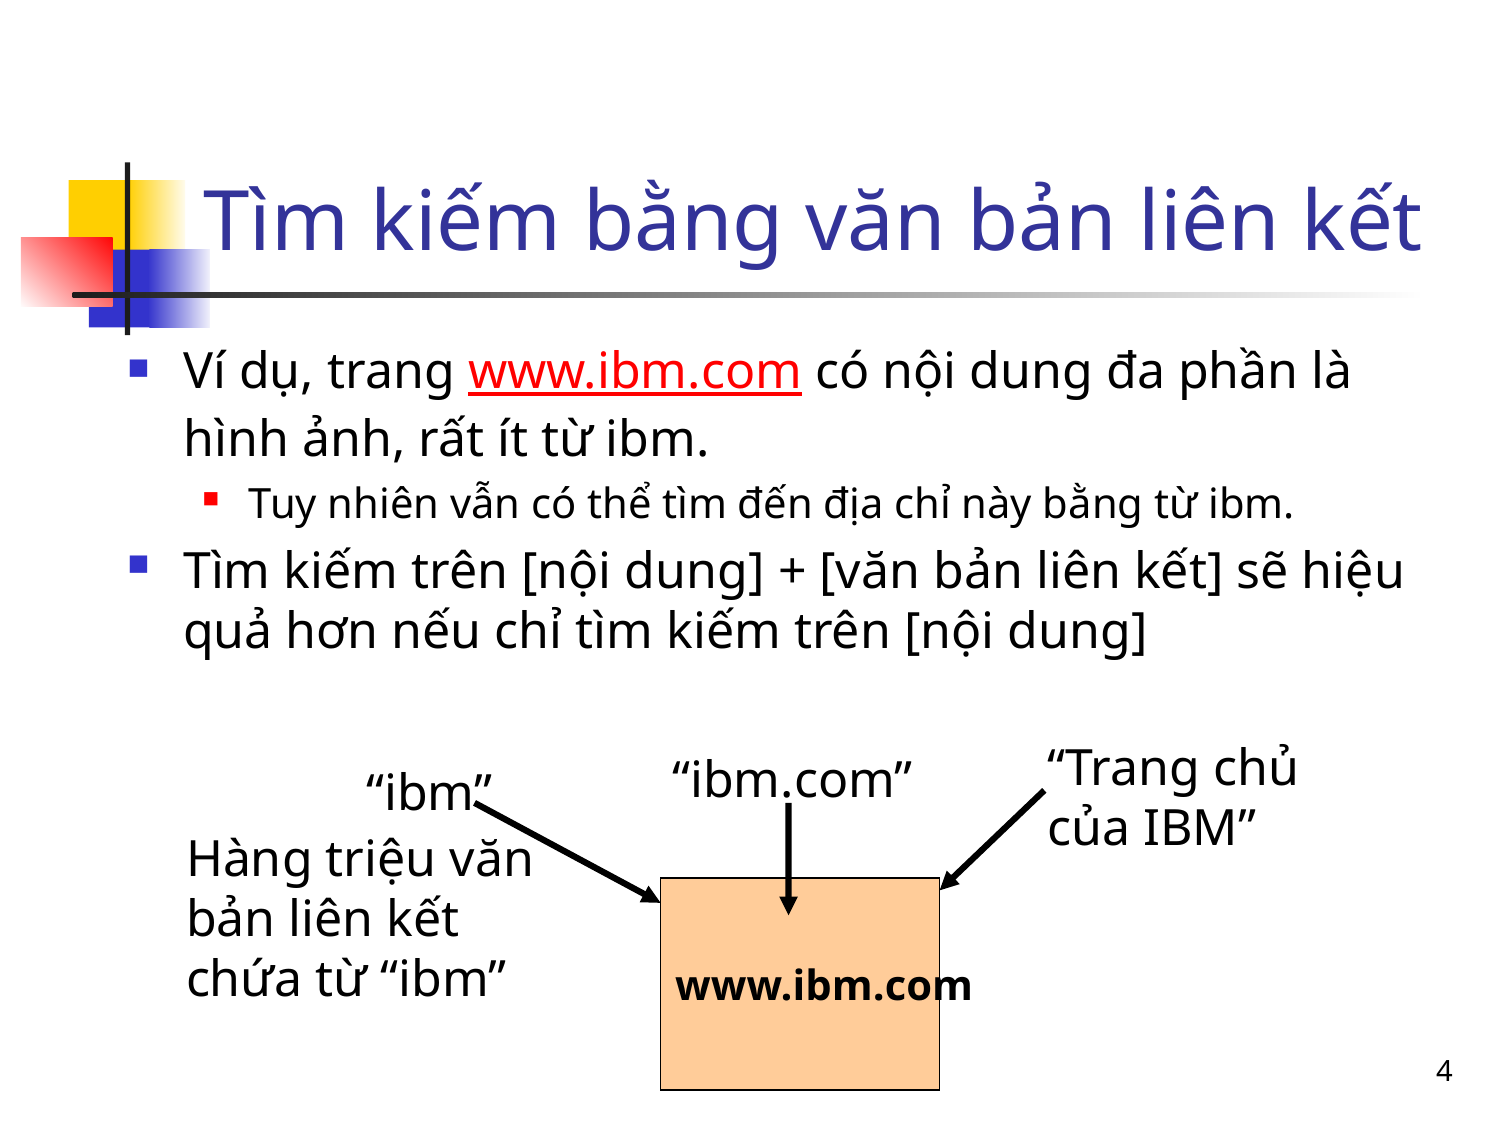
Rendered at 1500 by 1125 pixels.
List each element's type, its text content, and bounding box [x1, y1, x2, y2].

text_box “ibm.com” [657, 740, 928, 816]
text_box “ibm” [351, 752, 521, 818]
text_box www.ibm.com [660, 877, 940, 1091]
slide_number <number> [1155, 1024, 1468, 1100]
text_box Hàng triệu văn bản liên kết chứa từ “ibm” [171, 818, 591, 1014]
list Ví dụ, trang www.ibm.com có nội dung đa phần là hình ảnh, rất ít từ ibm. Tuy nhiên vẫn có thể tìm đến địa chỉ này bằng từ ibm. Tìm kiếm trên [nội dung] + [văn bản liên kết] sẽ hiệu quả hơn nếu chỉ tìm kiếm trên [nội dung] [112, 331, 1469, 647]
text_box “Trang chủ của IBM” [1032, 727, 1346, 863]
text_box Hàng triệu văn bản liên kết chứa từ “ibm” [512, 818, 591, 861]
title Tìm kiếm bằng văn bản liên kết [188, 35, 1468, 275]
